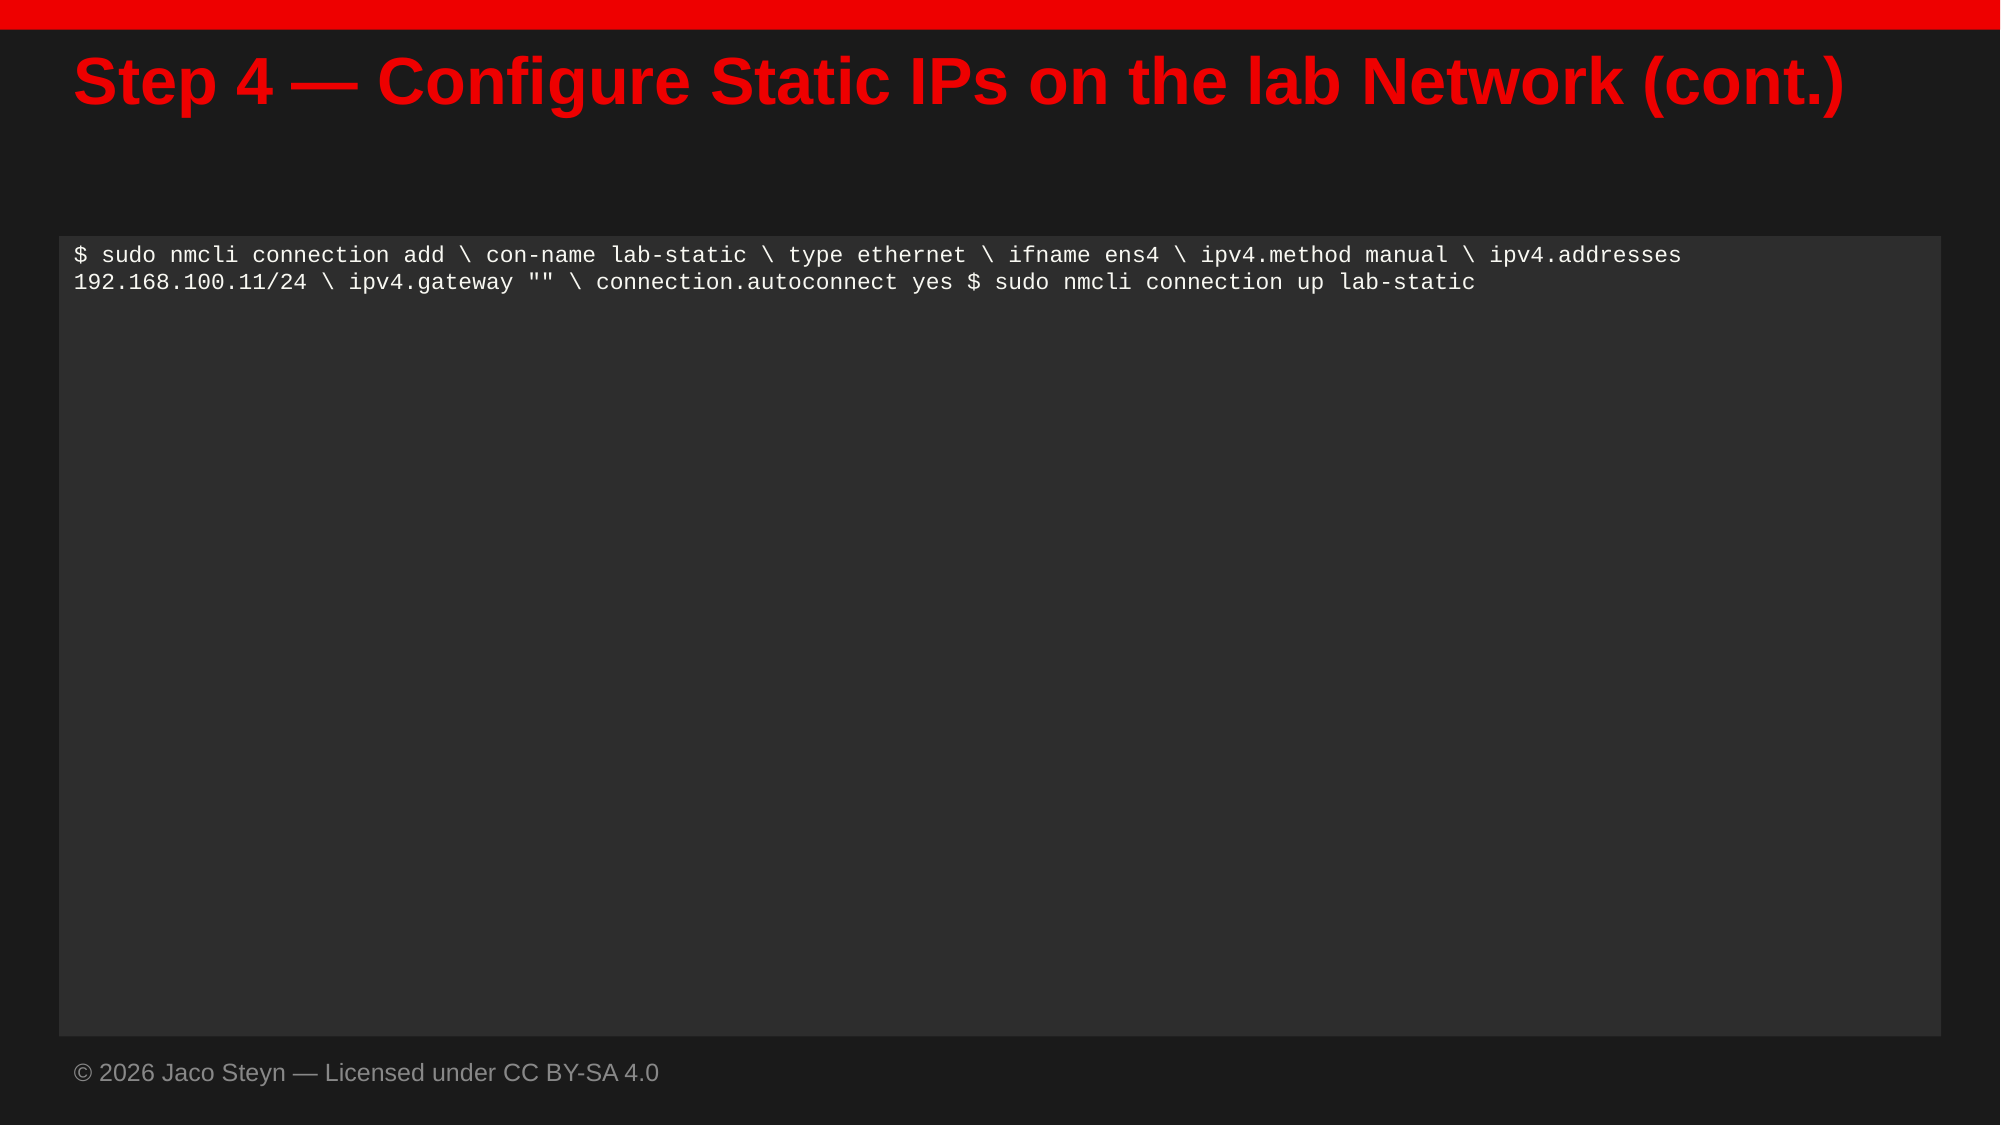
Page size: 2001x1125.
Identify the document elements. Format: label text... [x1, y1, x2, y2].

text_box $ sudo nmcli connection add \ con-name lab-static \ type ethernet \ ifname ens4 \ ipv4.method manual \ ipv4.addresses 192.168.100.11/24 \ ipv4.gateway "" \ connection.autoconnect yes $ sudo nmcli connection up lab-static [59, 236, 1942, 1037]
text_box © 2026 Jaco Steyn — Licensed under CC BY-SA 4.0 [59, 1051, 1942, 1093]
text_box Step 4 — Configure Static IPs on the lab Network (cont.) [59, 36, 1942, 208]
text_box [0, 0, 2001, 30]
